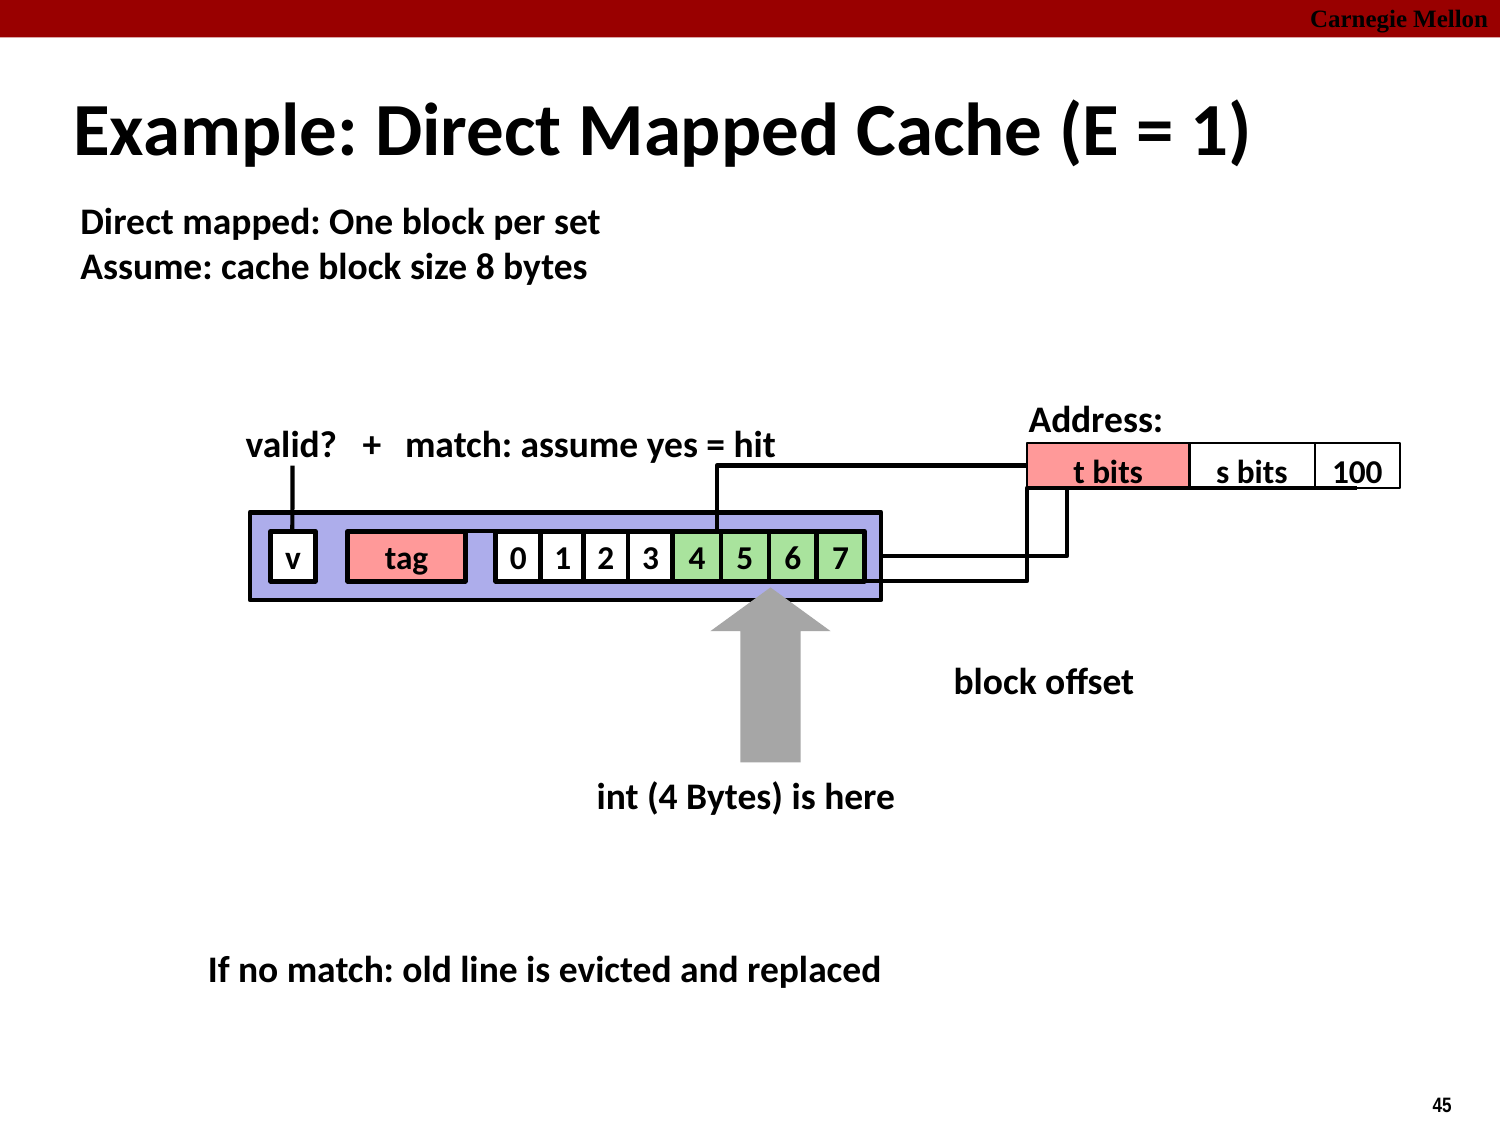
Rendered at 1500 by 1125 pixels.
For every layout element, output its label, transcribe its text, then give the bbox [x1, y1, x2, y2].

text_box 3 [628, 533, 672, 582]
text_box 7 [817, 531, 865, 579]
text_box [249, 512, 882, 763]
text_box 6 [769, 531, 817, 579]
text_box match: assume yes = hit [397, 412, 792, 473]
text_box 0 [495, 533, 540, 582]
text_box If no match: old line is evicted and replaced [193, 937, 898, 998]
text_box block offset [938, 649, 1150, 710]
text_box 4 [672, 531, 721, 582]
text_box valid? + [230, 412, 397, 473]
text_box 2 [583, 533, 628, 582]
text_box 1 [540, 533, 583, 582]
text_box Direct mapped: One block per set Assume: cache block size 8 bytes [65, 189, 617, 295]
text_box int (4 Bytes) is here [581, 764, 911, 825]
text_box t bits [1027, 443, 1189, 486]
text_box Address: [1013, 387, 1179, 448]
text_box 100 [1314, 443, 1400, 488]
text_box [719, 512, 882, 579]
text_box 5 [721, 531, 769, 579]
text_box tag [347, 531, 466, 582]
text_box s bits [1189, 443, 1314, 486]
title Example: Direct Mapped Cache (E = 1) [58, 72, 1304, 198]
text_box v [270, 531, 316, 582]
